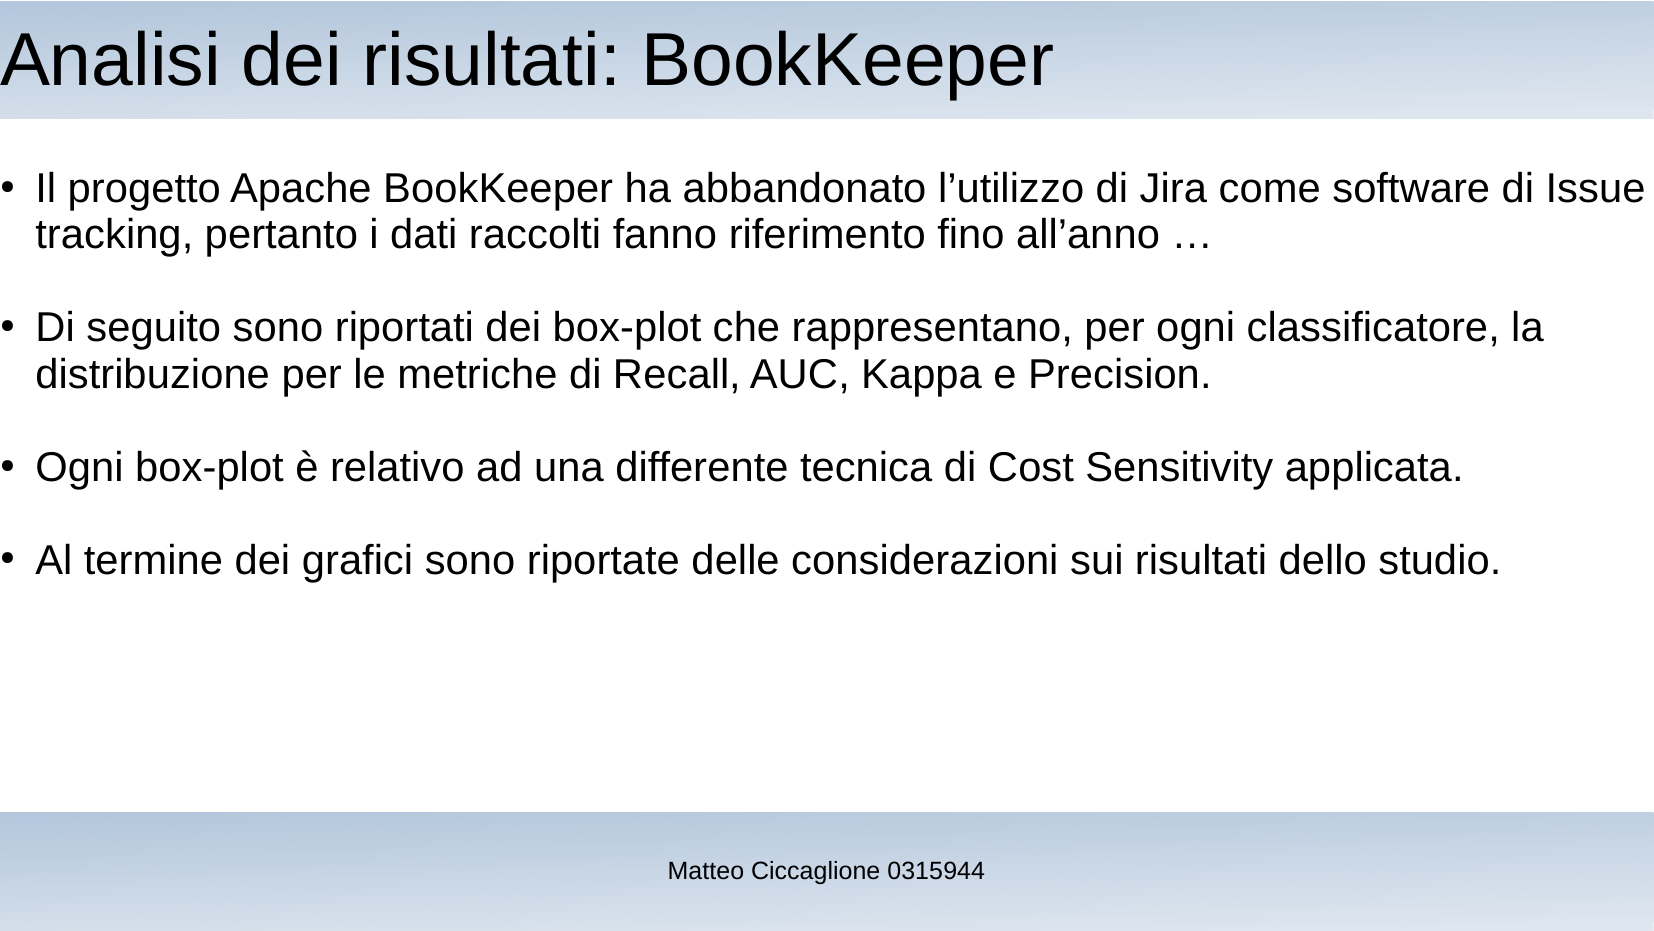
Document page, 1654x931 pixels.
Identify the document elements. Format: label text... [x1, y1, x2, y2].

title Matteo Ciccaglione 0315944 [0, 812, 1654, 931]
subtitle Il progetto Apache BookKeeper ha abbandonato l’utilizzo di Jira come software di Issue tracking, pertanto i dati raccolti fanno riferimento fino all’anno … Di seguito sono riportati dei box-plot che rappresentano, per ogni classificatore, la distribuzione per le metriche di Recall, AUC, Kappa e Precision. Ogni box-plot è relativo ad una differente tecnica di Cost Sensitivity applicata. Al termine dei grafici sono riportate delle considerazioni sui risultati dello studio. [0, 119, 1654, 812]
title Analisi dei risultati: BookKeeper [0, 1, 1654, 119]
